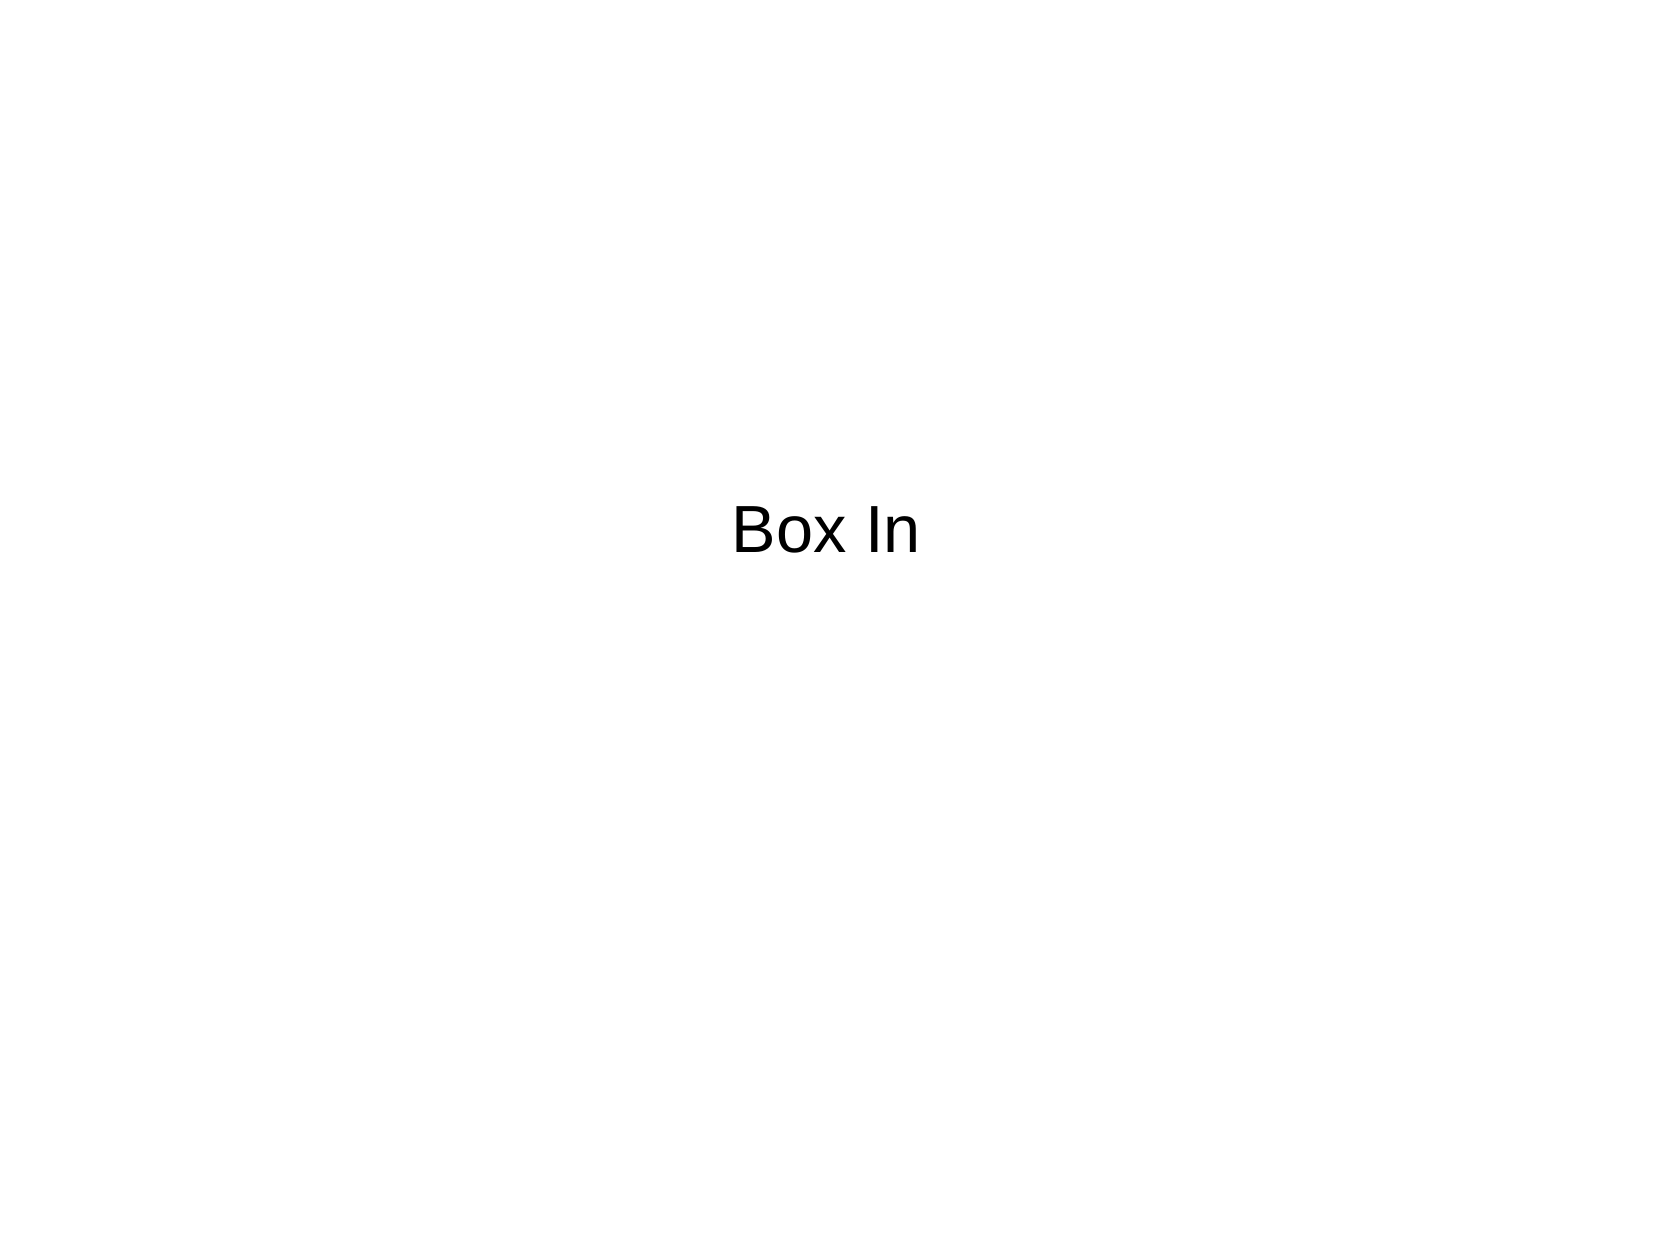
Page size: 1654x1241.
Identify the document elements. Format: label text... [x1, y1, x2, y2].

subtitle Box In [82, 49, 1571, 1010]
